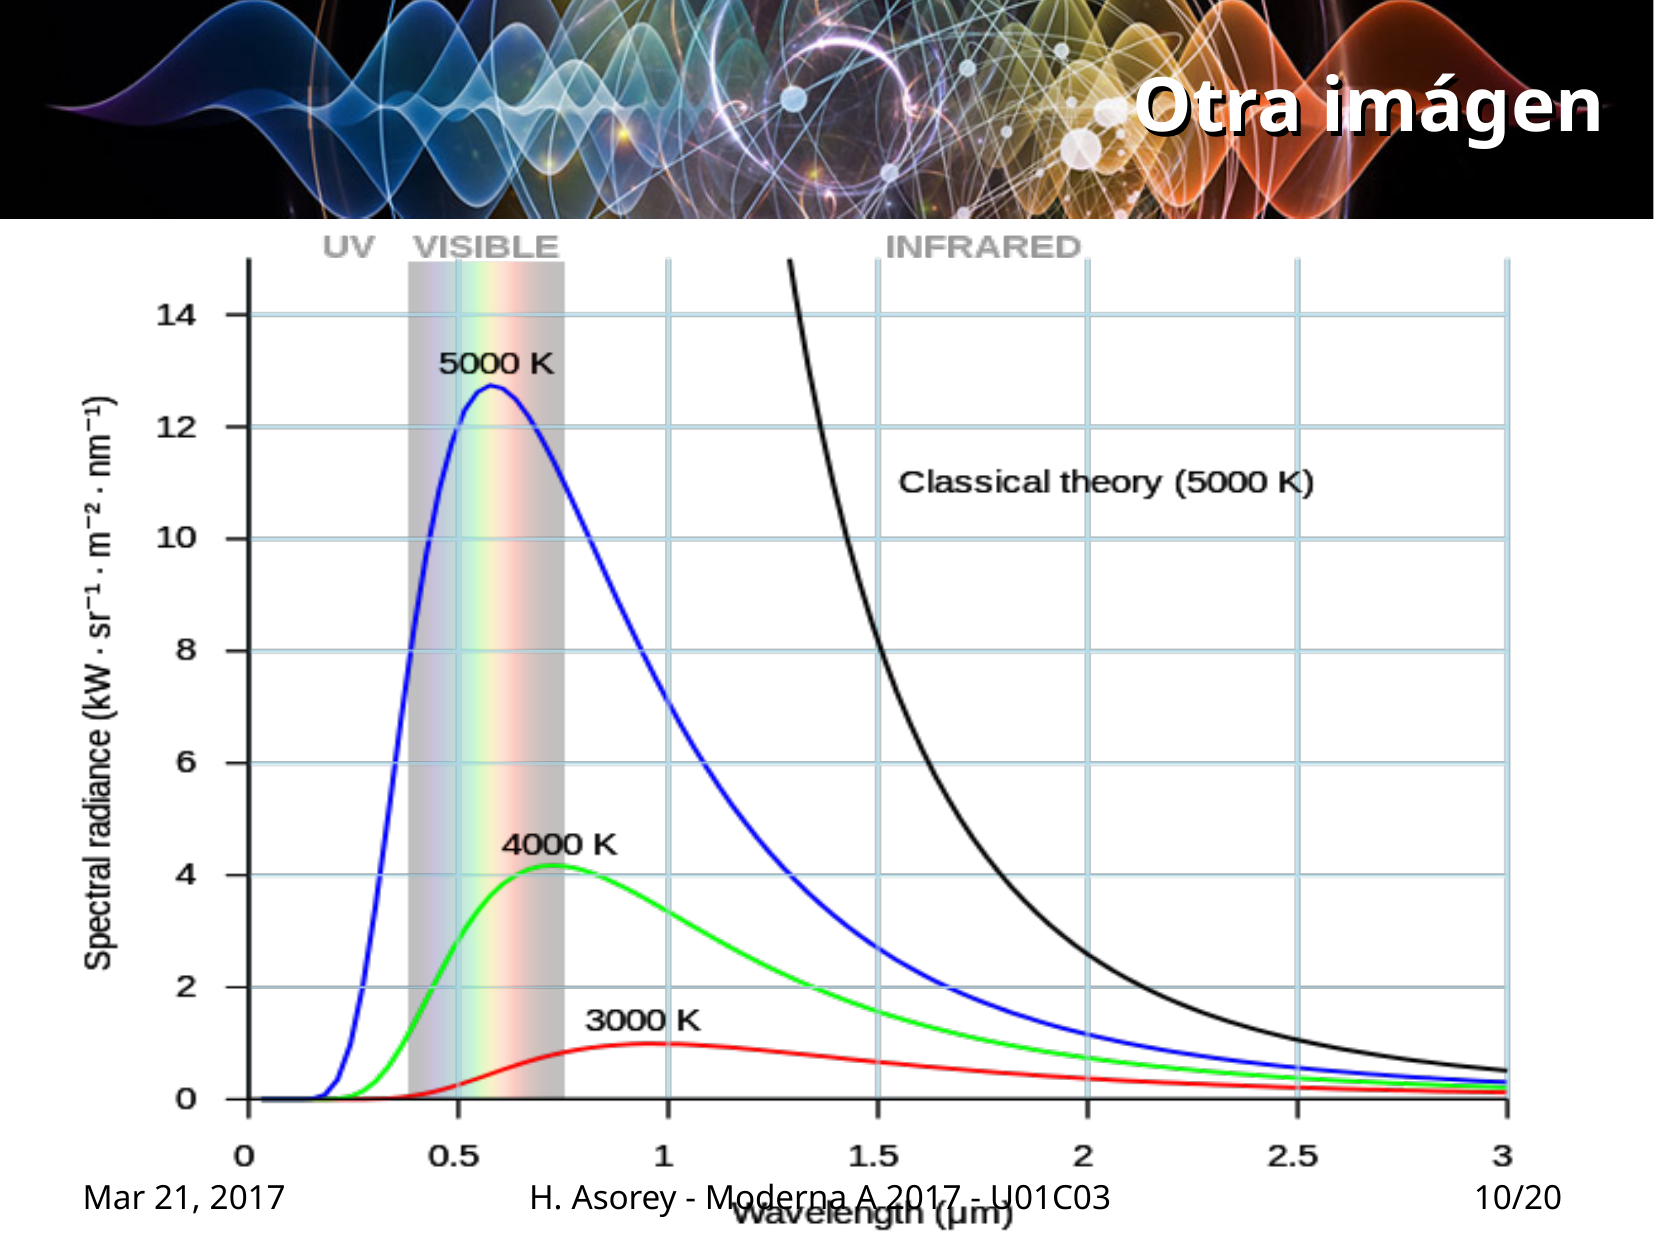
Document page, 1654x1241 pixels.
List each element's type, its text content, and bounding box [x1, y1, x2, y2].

picture [0, 0, 1654, 219]
picture [45, 224, 1561, 1241]
title Otra imágen [45, 11, 1606, 195]
